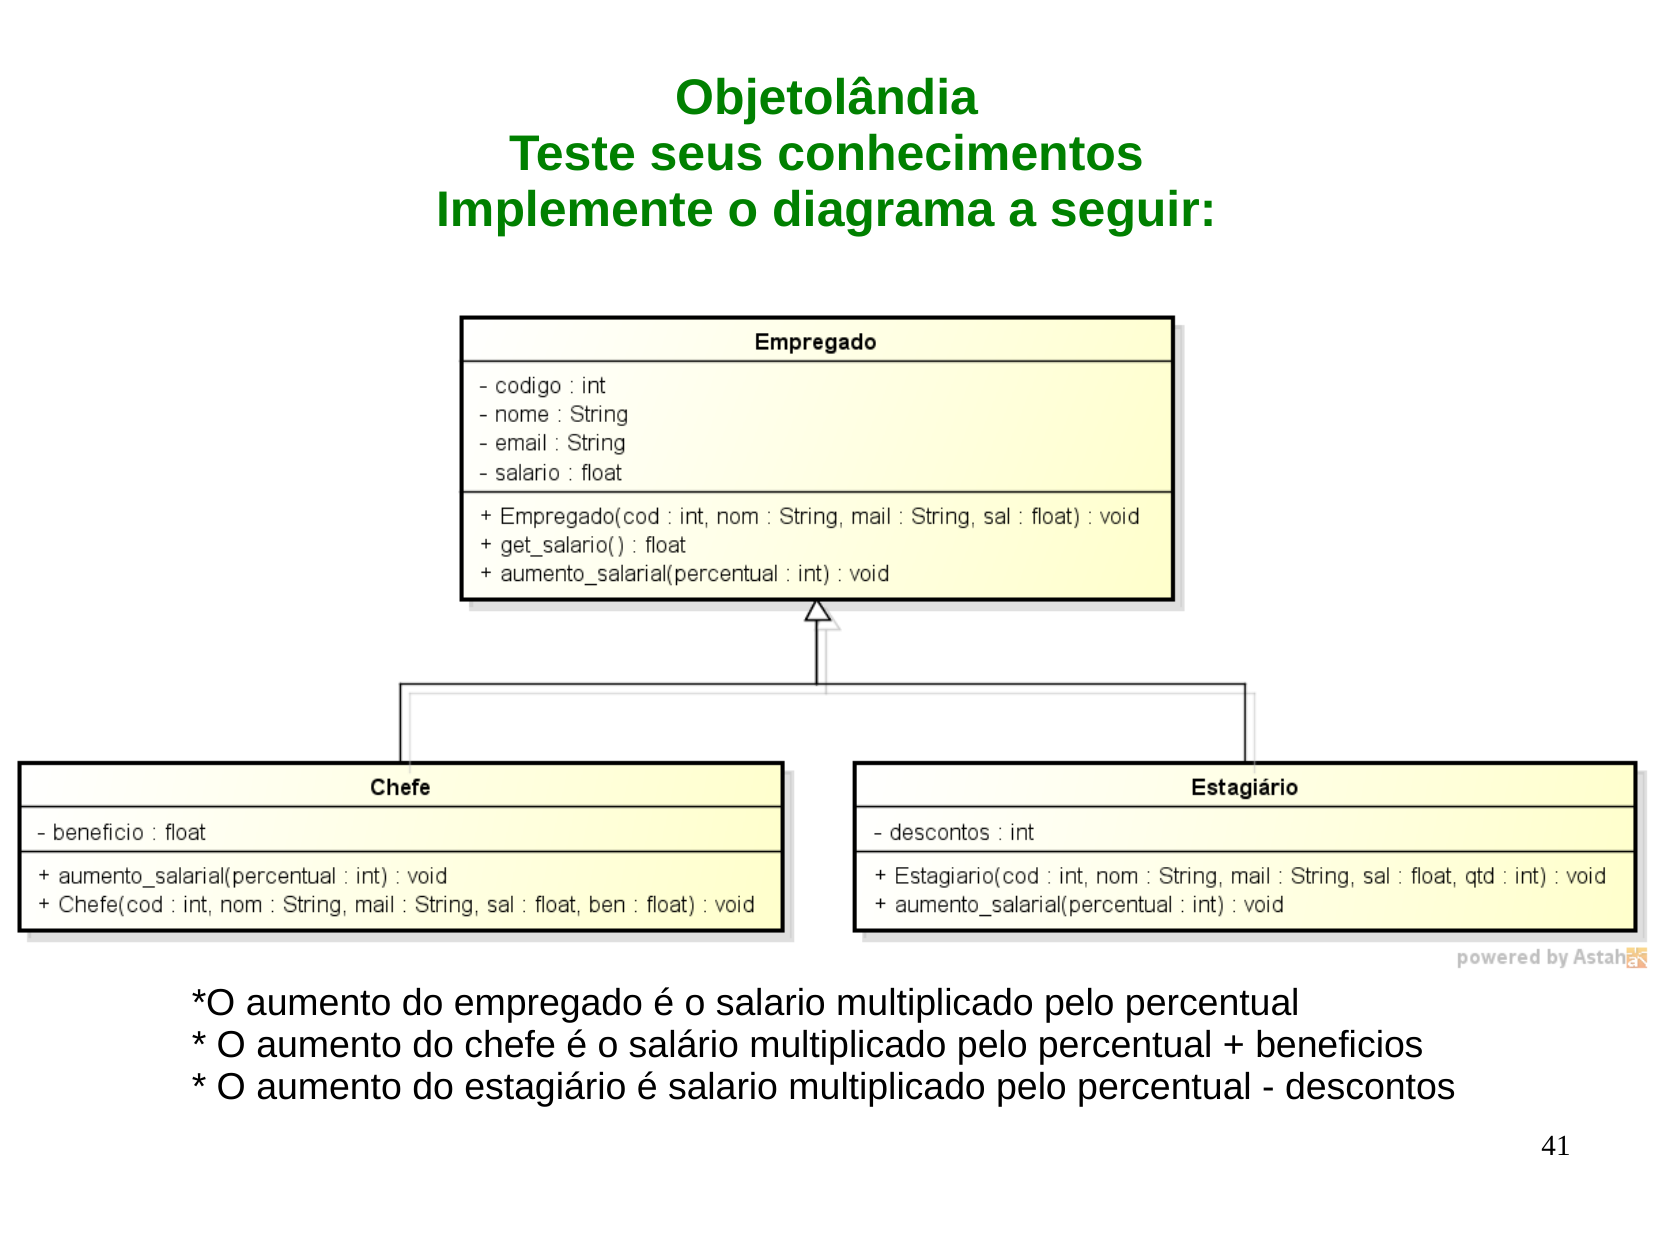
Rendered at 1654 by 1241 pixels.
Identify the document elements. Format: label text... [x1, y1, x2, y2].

text_box *O aumento do empregado é o salario multiplicado pelo percentual * O aumento do chefe é o salário multiplicado pelo percentual + beneficios * O aumento do estagiário é salario multiplicado pelo percentual - descontos [177, 975, 1472, 1116]
picture [0, 298, 1654, 975]
title Objetolândia Teste seus conhecimentos Implemente o diagrama a seguir: [82, 49, 1571, 257]
